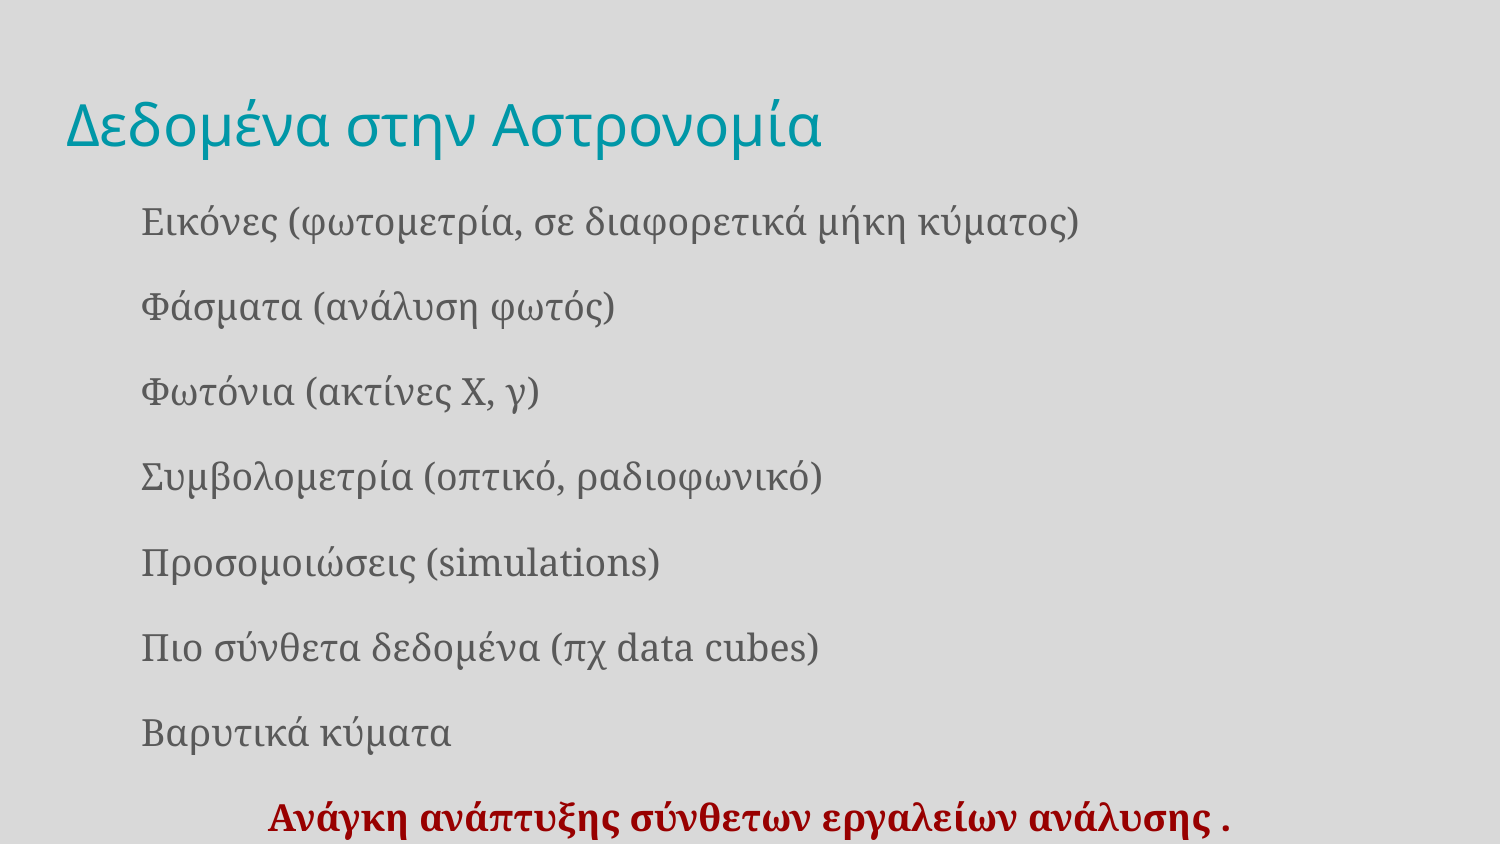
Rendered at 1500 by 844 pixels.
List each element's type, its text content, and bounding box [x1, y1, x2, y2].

list Εικόνες (φωτομετρία, σε διαφορετικά μήκη κύματος) Φάσματα (ανάλυση φωτός) Φωτόνια (ακτίνες Χ, γ) Συμβολομετρία (οπτικό, ραδιοφωνικό) Προσομοιώσεις (simulations) Πιο σύνθετα δεδομένα (πχ data cubes) Βαρυτικά κύματα Ανάγκη ανάπτυξης σύνθετων εργαλείων ανάλυσης . [51, 176, 1449, 737]
title Δεδομένα στην Αστρονομία [51, 72, 1449, 167]
